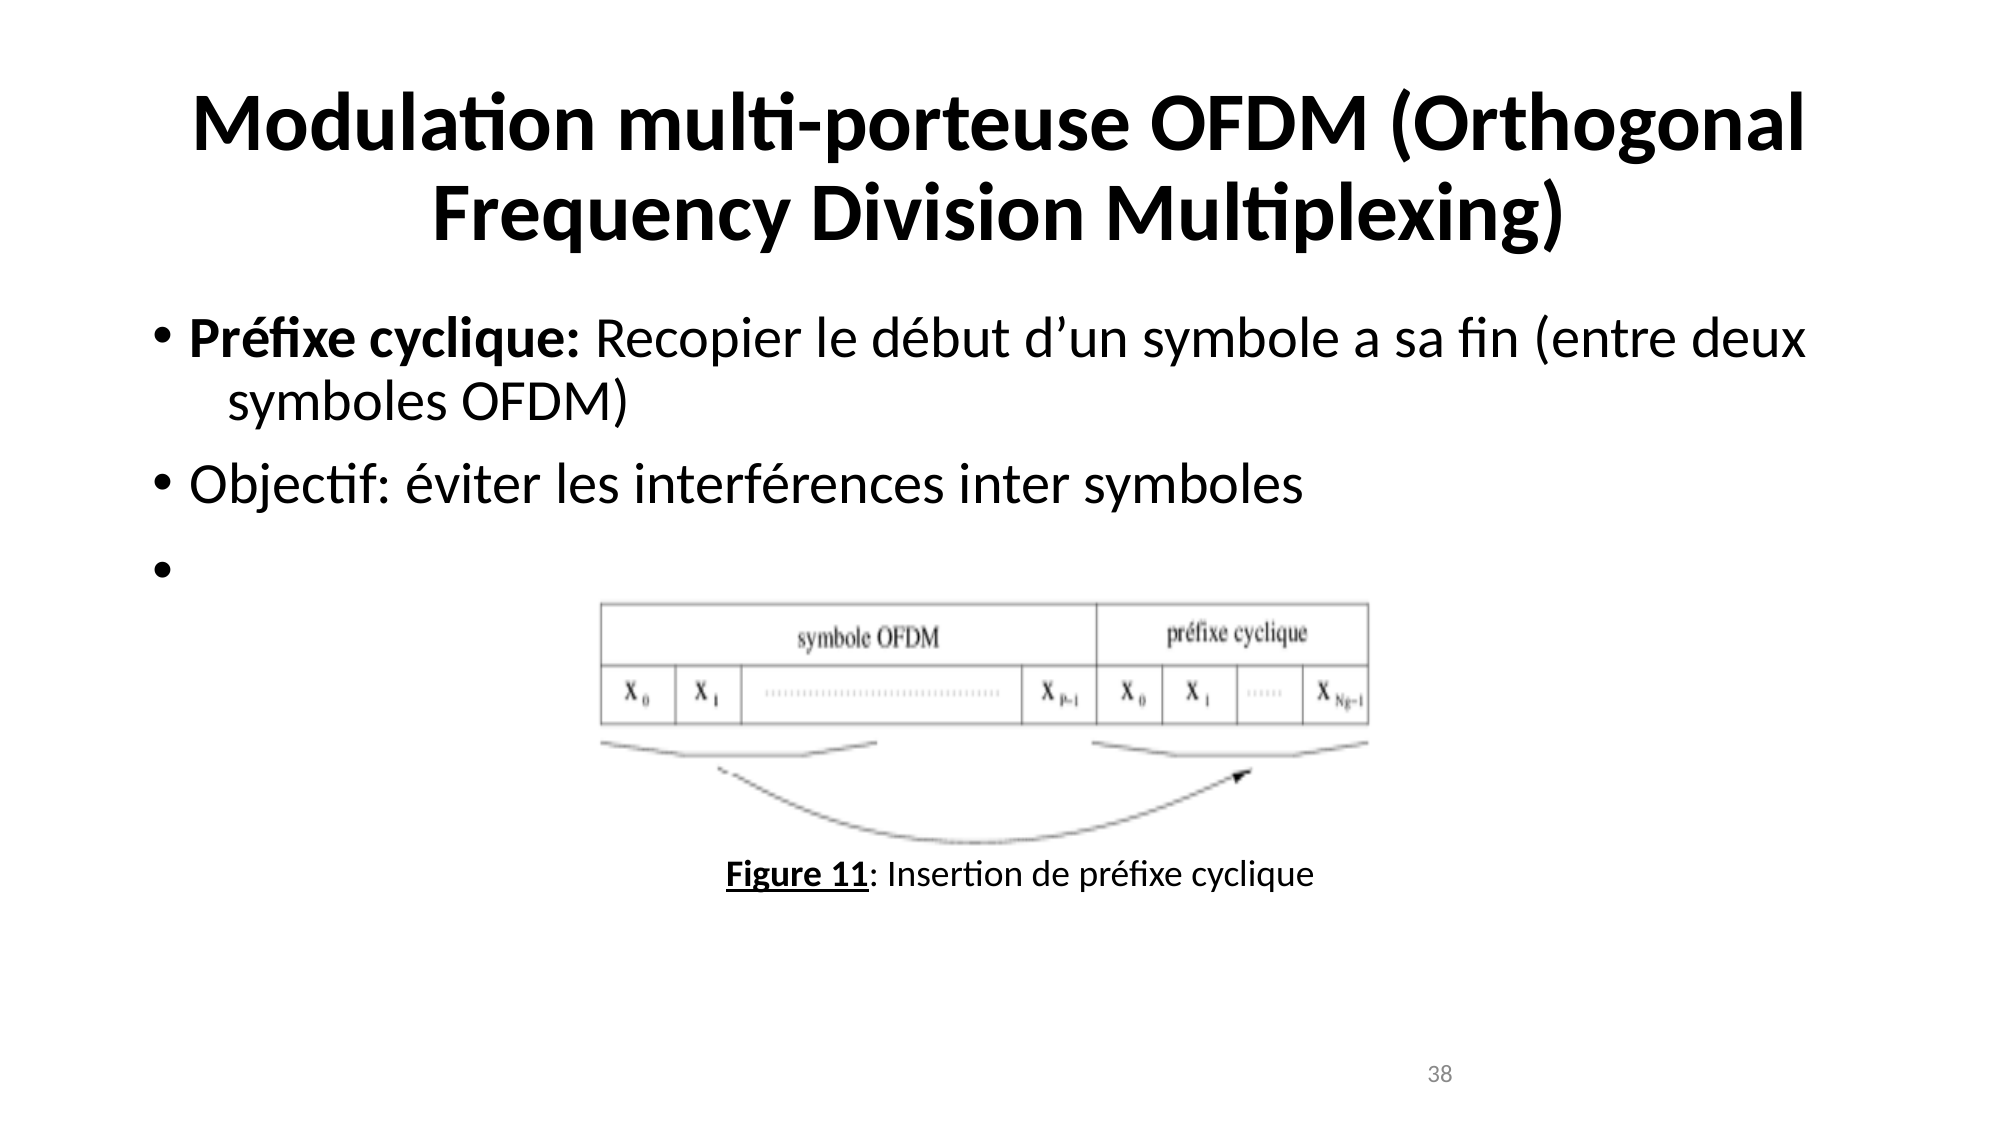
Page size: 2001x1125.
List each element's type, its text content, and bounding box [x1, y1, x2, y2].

picture [557, 562, 1443, 865]
text_box Figure 11: Insertion de préfixe cyclique [711, 841, 1337, 903]
text_box [1412, 1042, 1863, 1103]
title Modulation multi-porteuse OFDM (Orthogonal Frequency Division Multiplexing) [137, 59, 1863, 278]
list Préfixe cyclique: Recopier le début d’un symbole a sa fin (entre deux symboles OFDM) Objectif: éviter les interférences inter symboles [137, 299, 1863, 1014]
